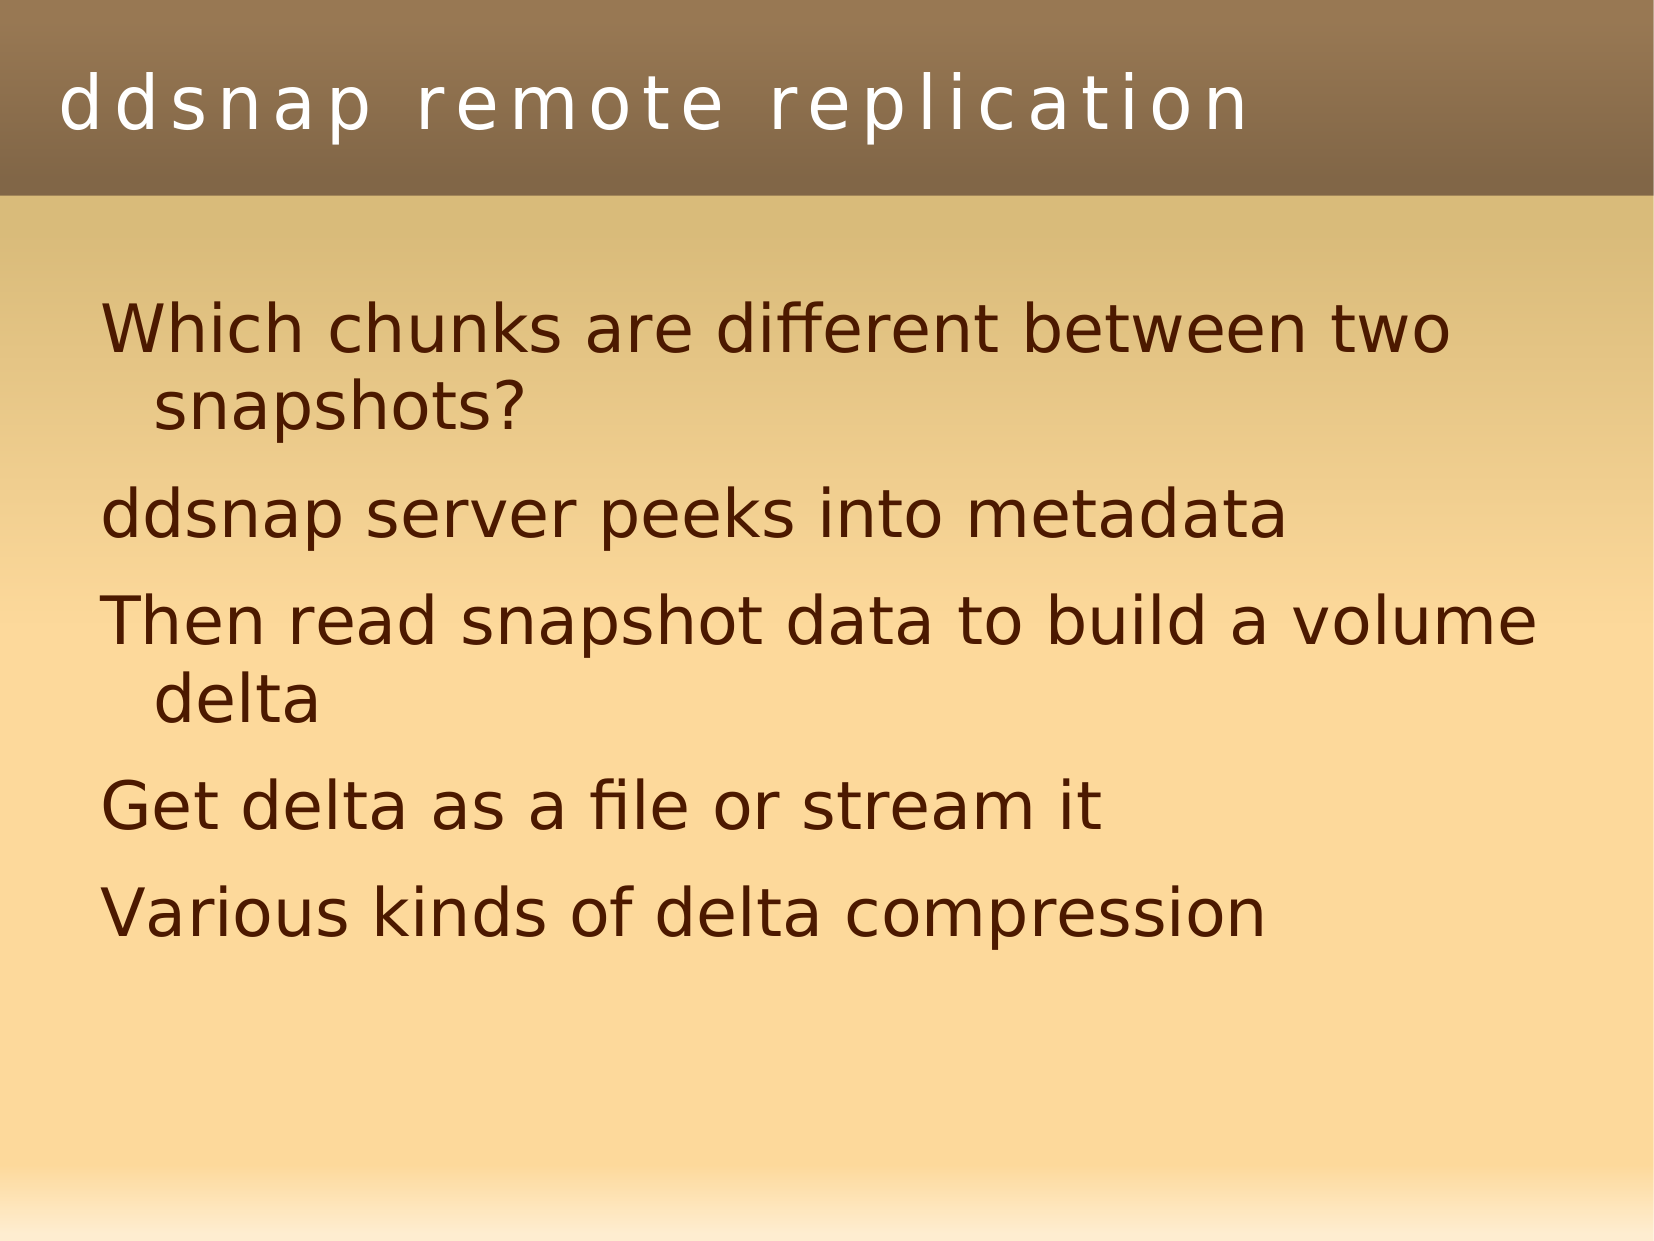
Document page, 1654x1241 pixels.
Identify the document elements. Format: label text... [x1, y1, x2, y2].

title ddsnap remote replication [59, 29, 1595, 178]
list Which chunks are different between two snapshots? ddsnap server peeks into metadata Then read snapshot data to build a volume delta Get delta as a file or stream it Various kinds of delta compression [82, 290, 1571, 1109]
picture [0, 0, 1654, 1241]
